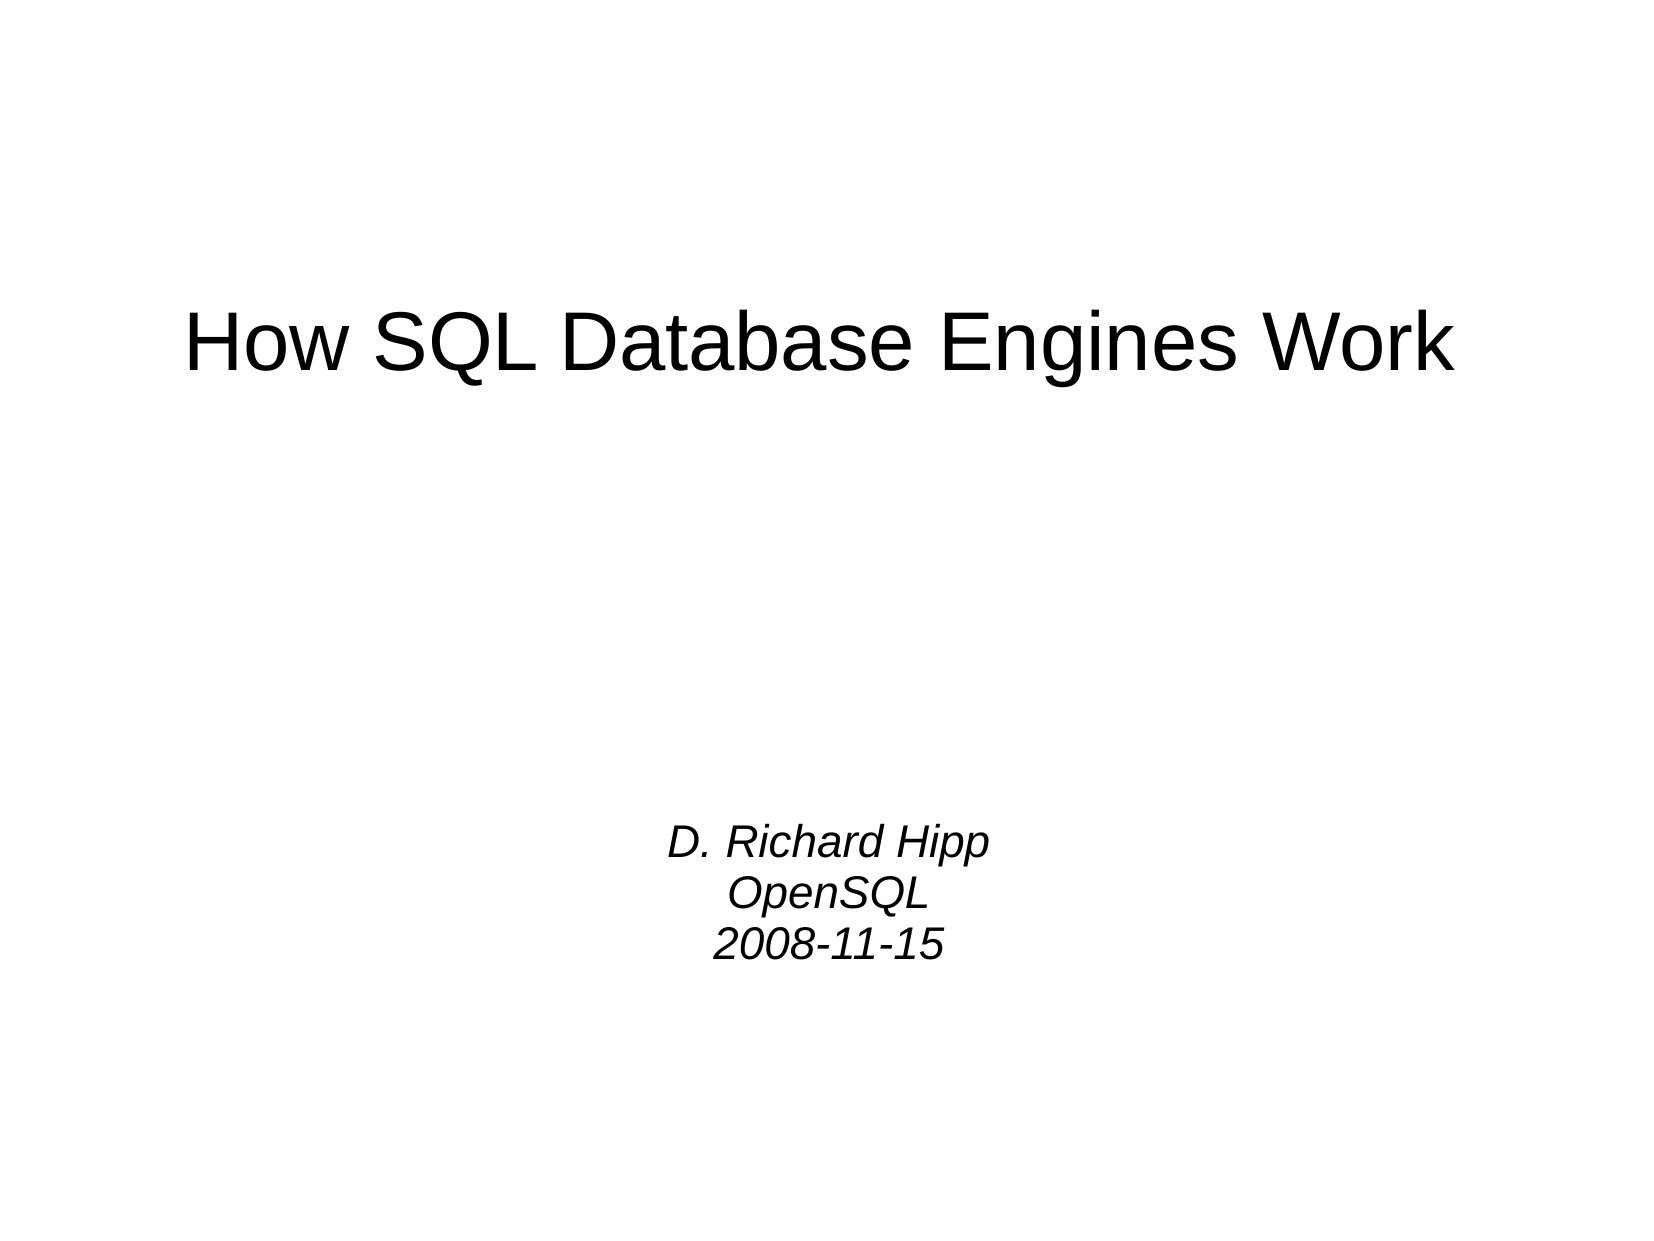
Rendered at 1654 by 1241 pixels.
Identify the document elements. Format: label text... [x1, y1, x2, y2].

text_box D. Richard Hipp OpenSQL 2008-11-15 [652, 808, 1006, 982]
text_box How SQL Database Engines Work [168, 288, 1471, 399]
